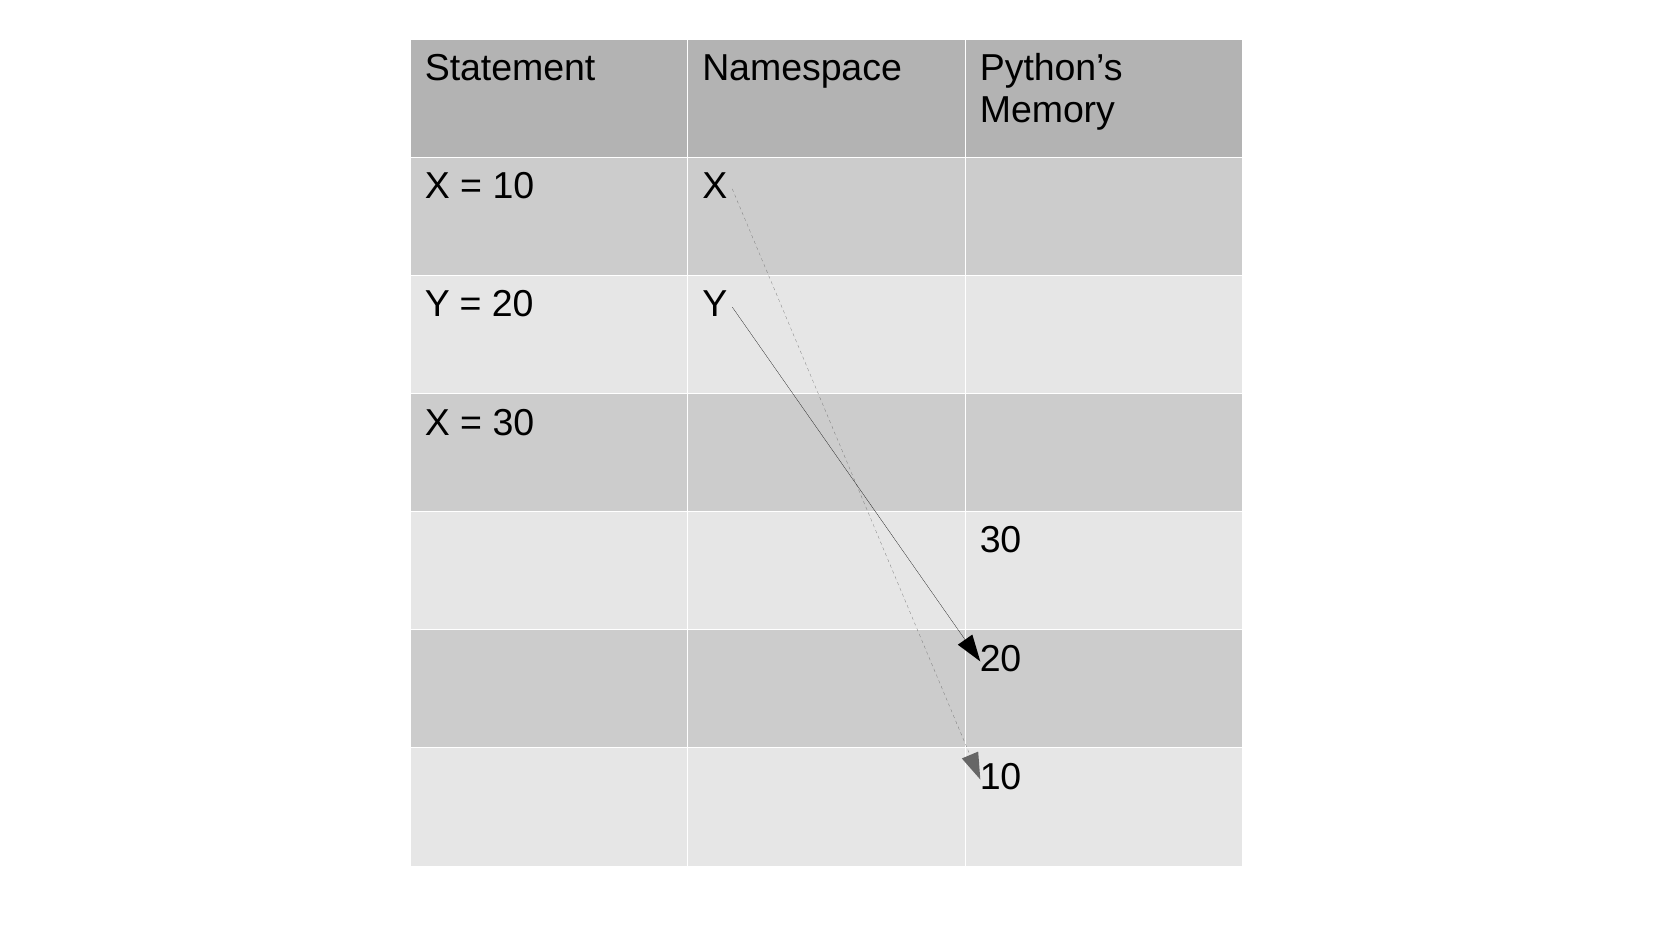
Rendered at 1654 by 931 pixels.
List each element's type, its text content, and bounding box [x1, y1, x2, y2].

table_header Python’s Memory [966, 40, 1242, 157]
table_cell [688, 748, 965, 866]
table_cell [966, 394, 1242, 511]
table_cell [411, 630, 687, 747]
table_cell [688, 394, 874, 511]
table_cell X = 30 [411, 394, 687, 511]
table_cell [966, 276, 1242, 393]
table_cell [794, 394, 965, 511]
table_cell X [688, 158, 965, 275]
table_cell [688, 630, 965, 747]
table_cell 10 [966, 748, 1242, 866]
table_header Namespace [688, 40, 965, 157]
table_header Statement [411, 40, 687, 157]
table_cell 20 [966, 630, 1242, 747]
table_cell Y = 20 [411, 276, 687, 393]
table_cell [688, 512, 956, 629]
table_cell X = 10 [411, 158, 687, 275]
table_cell 30 [966, 512, 1242, 629]
table_cell Y [688, 276, 965, 393]
table_cell [411, 748, 687, 866]
table_cell [877, 512, 965, 629]
table_cell [411, 512, 687, 629]
table_cell [966, 158, 1242, 275]
